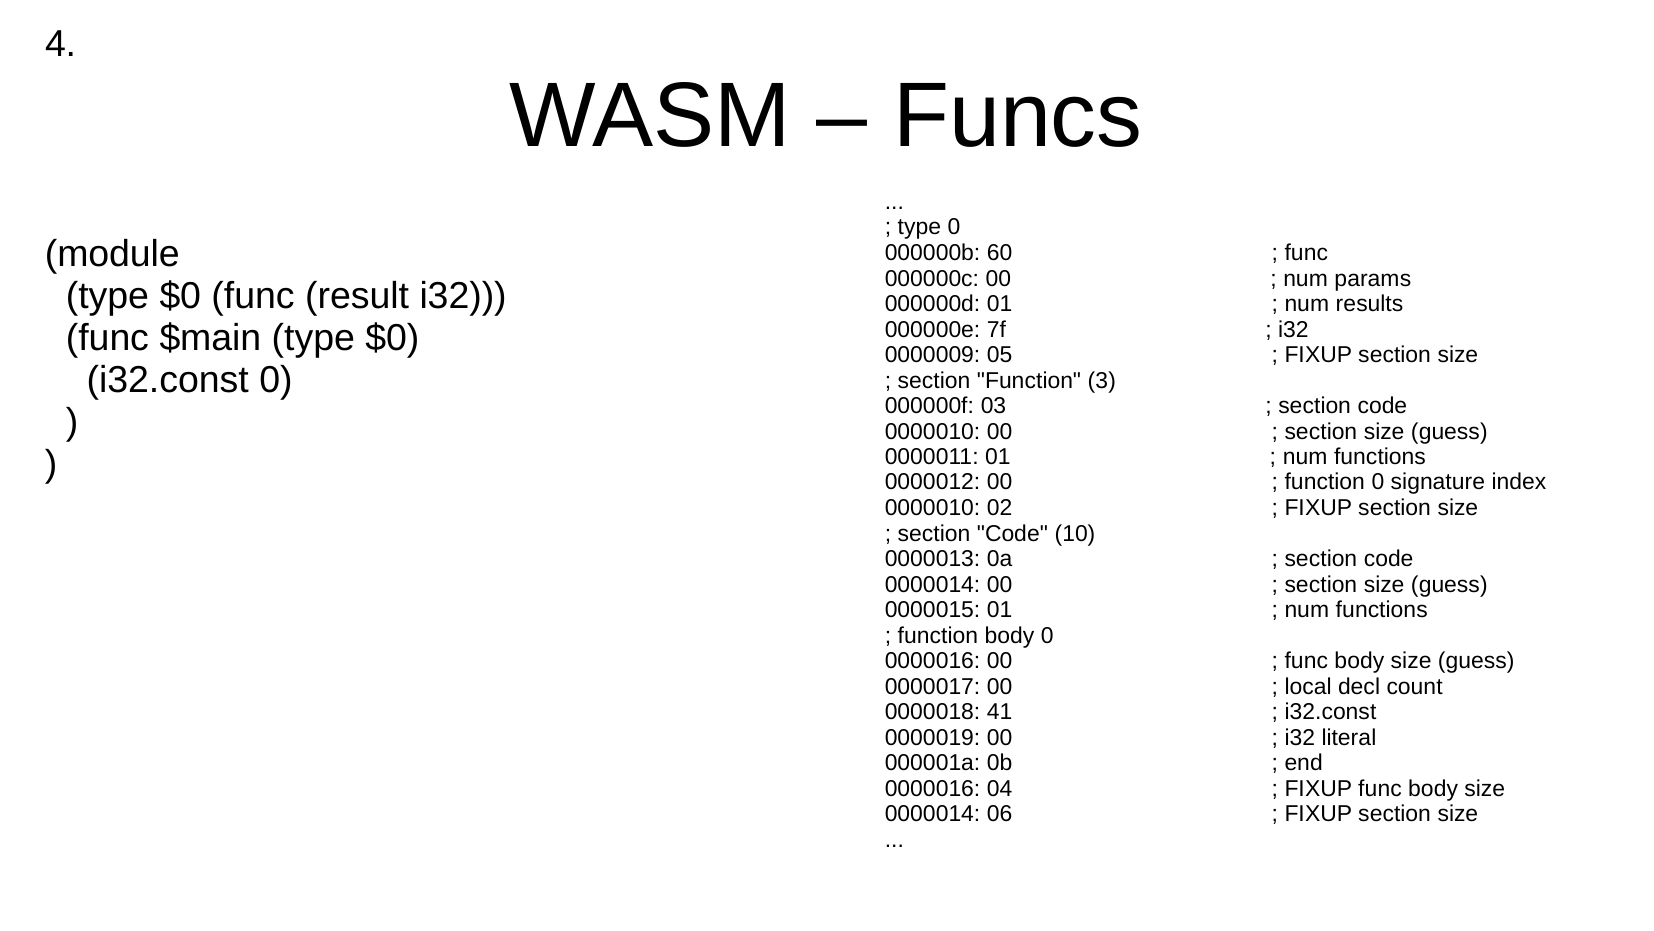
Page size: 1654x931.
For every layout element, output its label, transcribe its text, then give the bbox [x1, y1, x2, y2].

text_box 4. [30, 15, 92, 72]
title WASM – Funcs [82, 37, 1571, 193]
text_box (module (type $0 (func (result i32))) (func $main (type $0) (i32.const 0) ) ) [30, 225, 796, 826]
text_box ... ; type 0 000000b: 60 ; func 000000c: 00 ; num params 000000d: 01 ; num results 000000e: 7f ; i32 0000009: 05 ; FIXUP section size ; section "Function" (3) 000000f: 03 ; section code 0000010: 00 ; section size (guess) 0000011: 01 ; num functions 0000012: 00 ; function 0 signature index 0000010: 02 ; FIXUP section size ; section "Code" (10) 0000013: 0a ; section code 0000014: 00 ; section size (guess) 0000015: 01 ; num functions ; function body 0 0000016: 00 ; func body size (guess) 0000017: 00 ; local decl count 0000018: 41 ; i32.const 0000019: 00 ; i32 literal 000001a: 0b ; end 0000016: 04 ; FIXUP func body size 0000014: 06 ; FIXUP section size ... [870, 181, 1636, 886]
